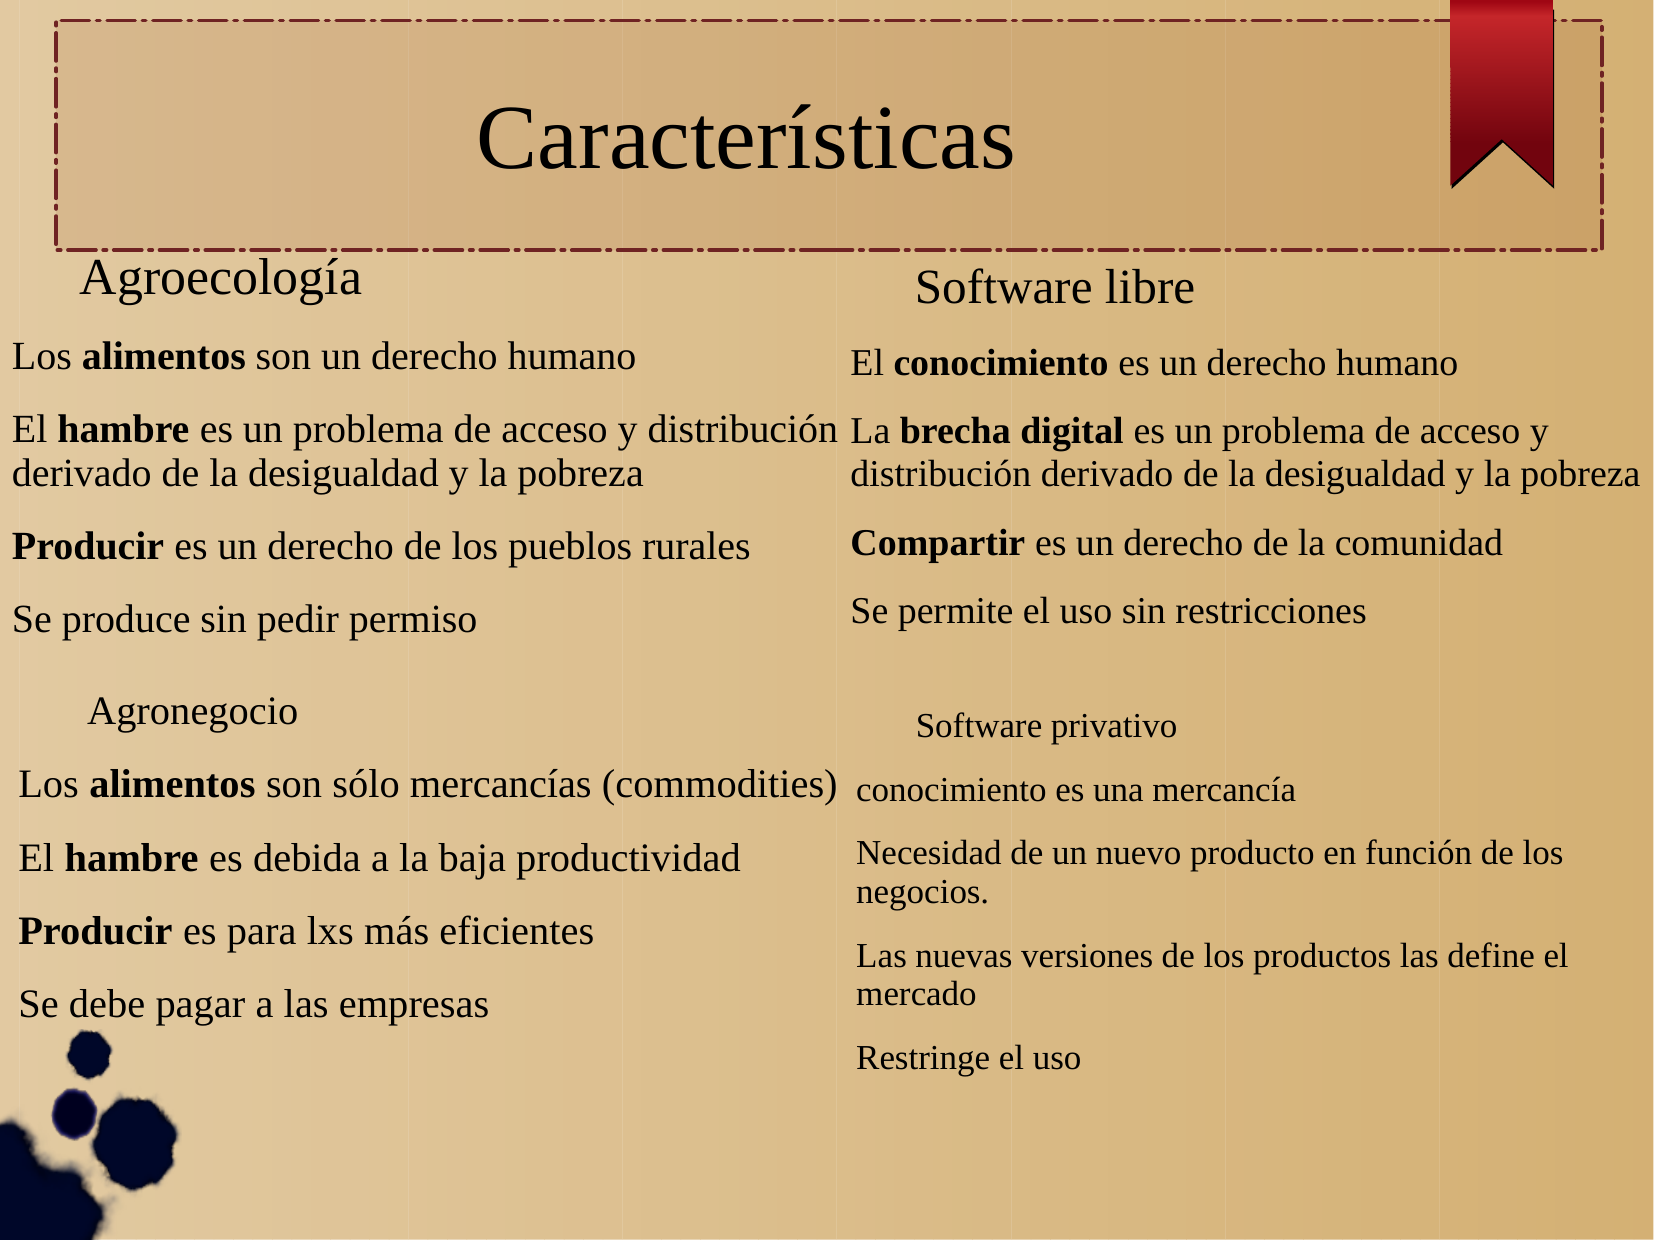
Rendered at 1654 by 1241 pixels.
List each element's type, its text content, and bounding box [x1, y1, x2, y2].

list Agroecología Los alimentos son un derecho humano El hambre es un problema de acceso y distribución derivado de la desigualdad y la pobreza Producir es un derecho de los pueblos rurales Se produce sin pedir permiso [11, 248, 851, 674]
title Características [82, 47, 1412, 229]
list Agronegocio Los alimentos son sólo mercancías (commodities) El hambre es debida a la baja productividad Producir es para lxs más eficientes Se debe pagar a las empresas [18, 688, 840, 1063]
list Software libre El conocimiento es un derecho humano La brecha digital es un problema de acceso y distribución derivado de la desigualdad y la pobreza Compartir es un derecho de la comunidad Se permite el uso sin restricciones [850, 259, 1648, 674]
list Software privativo conocimiento es una mercancía Necesidad de un nuevo producto en función de los negocios. Las nuevas versiones de los productos las define el mercado Restringe el uso [856, 706, 1654, 1081]
